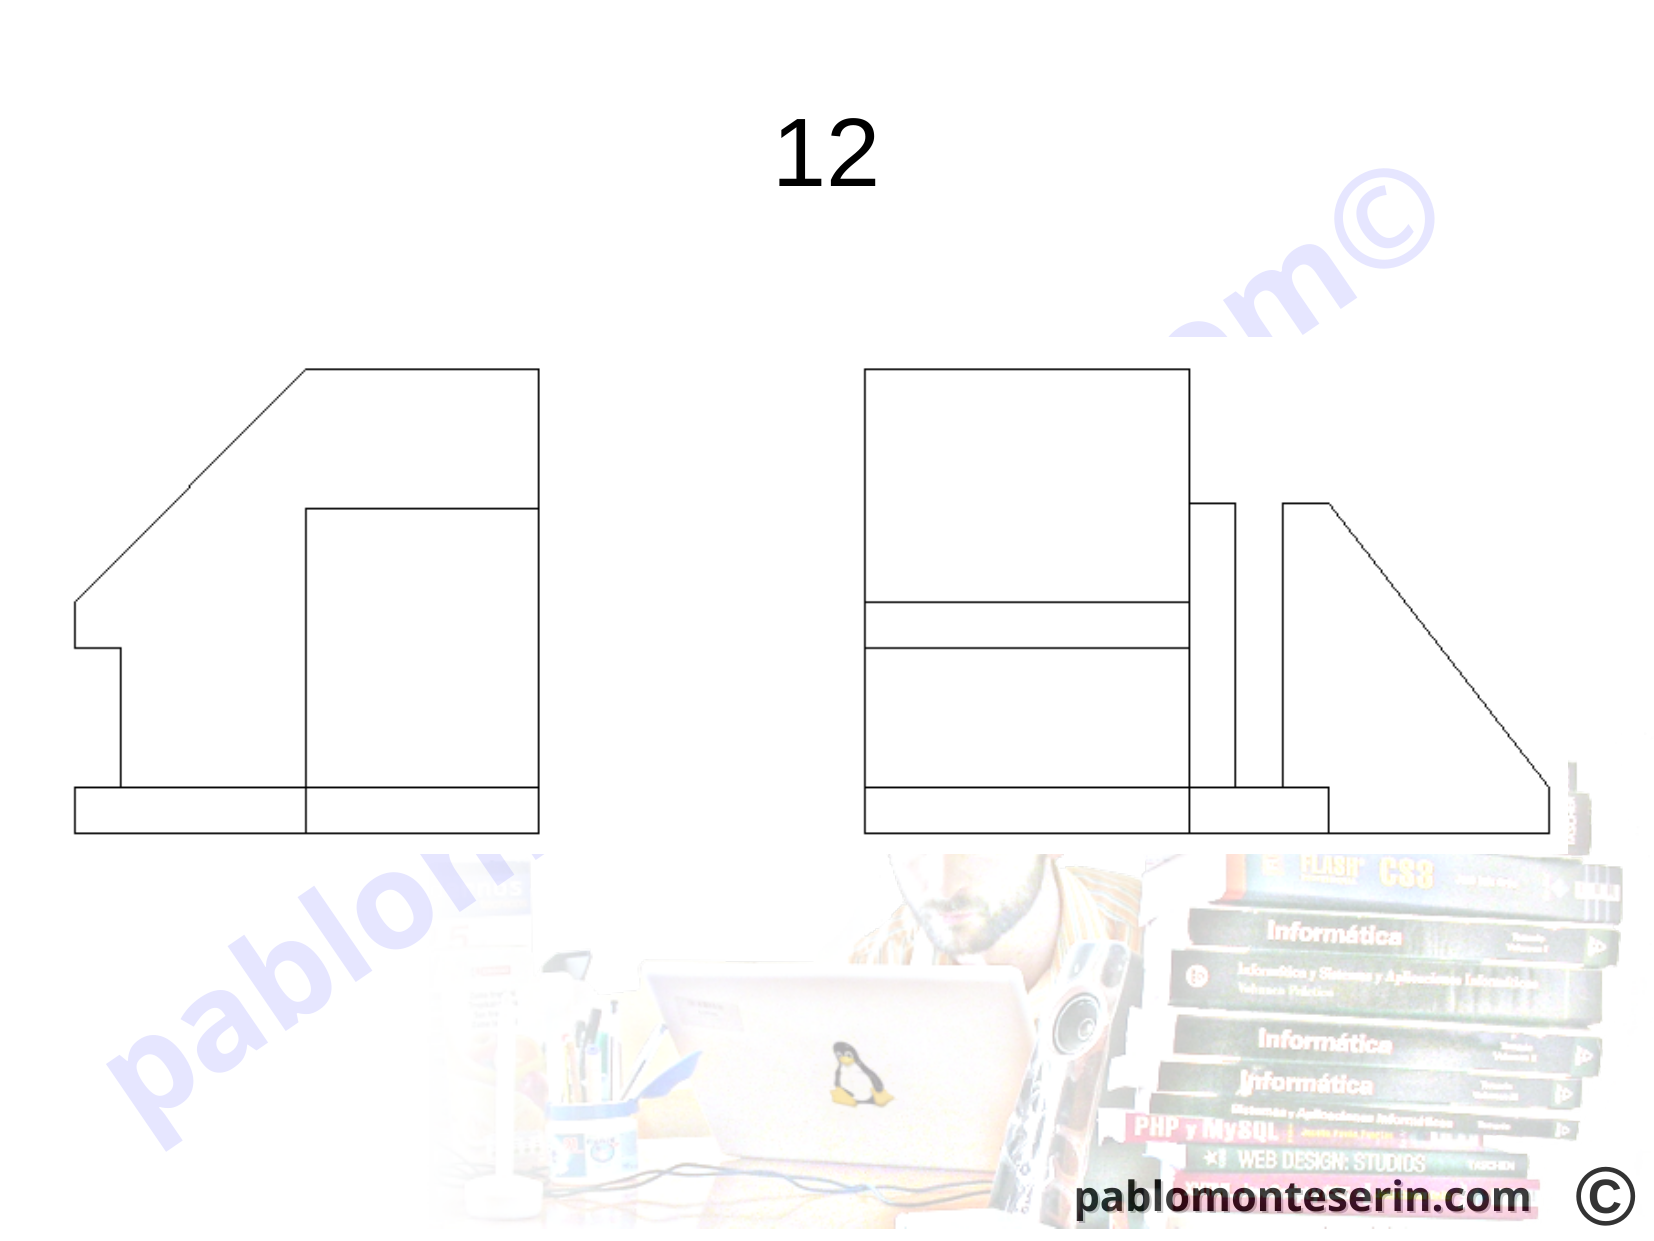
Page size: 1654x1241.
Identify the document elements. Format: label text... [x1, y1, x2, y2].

title 12 [82, 49, 1571, 257]
picture [48, 337, 1654, 1229]
